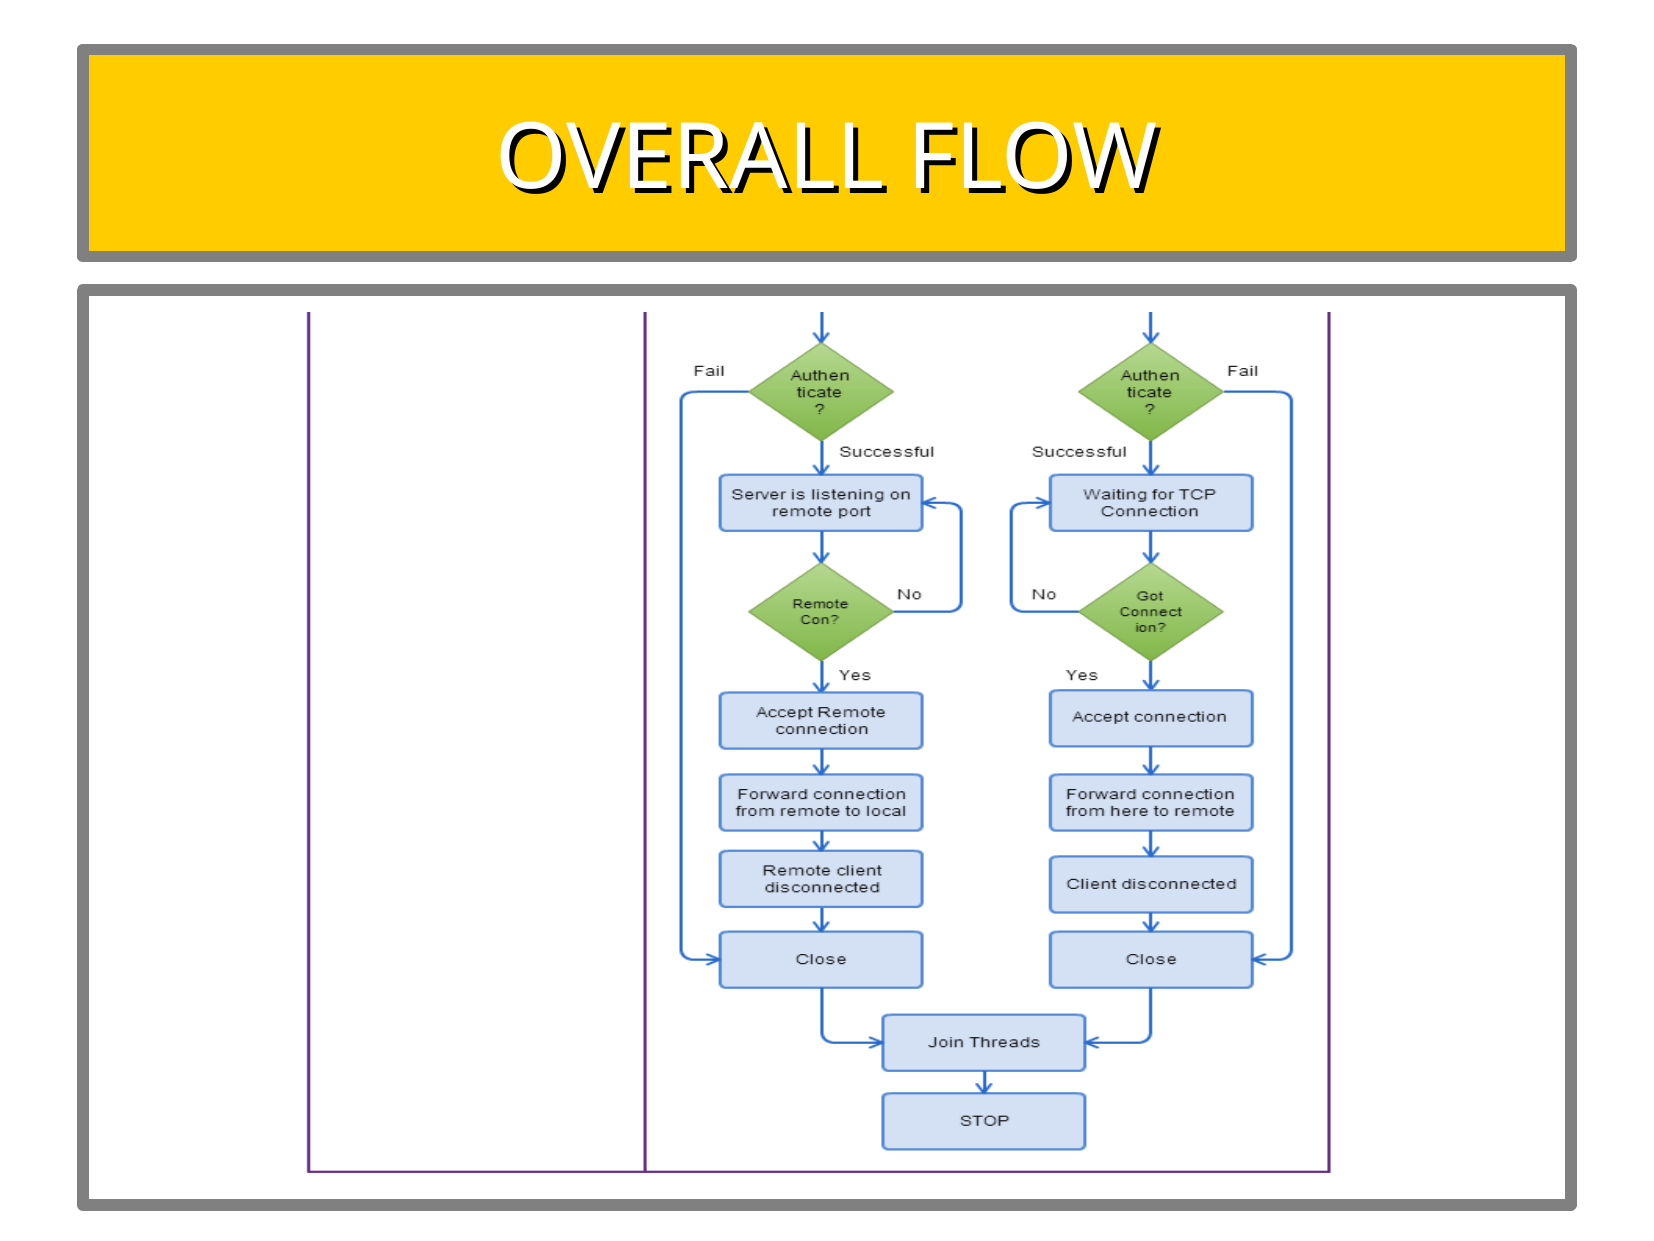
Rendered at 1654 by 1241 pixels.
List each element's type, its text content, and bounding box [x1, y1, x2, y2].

title OVERALL FLOW [82, 49, 1571, 257]
list [82, 290, 1571, 1205]
picture [287, 312, 1359, 1182]
